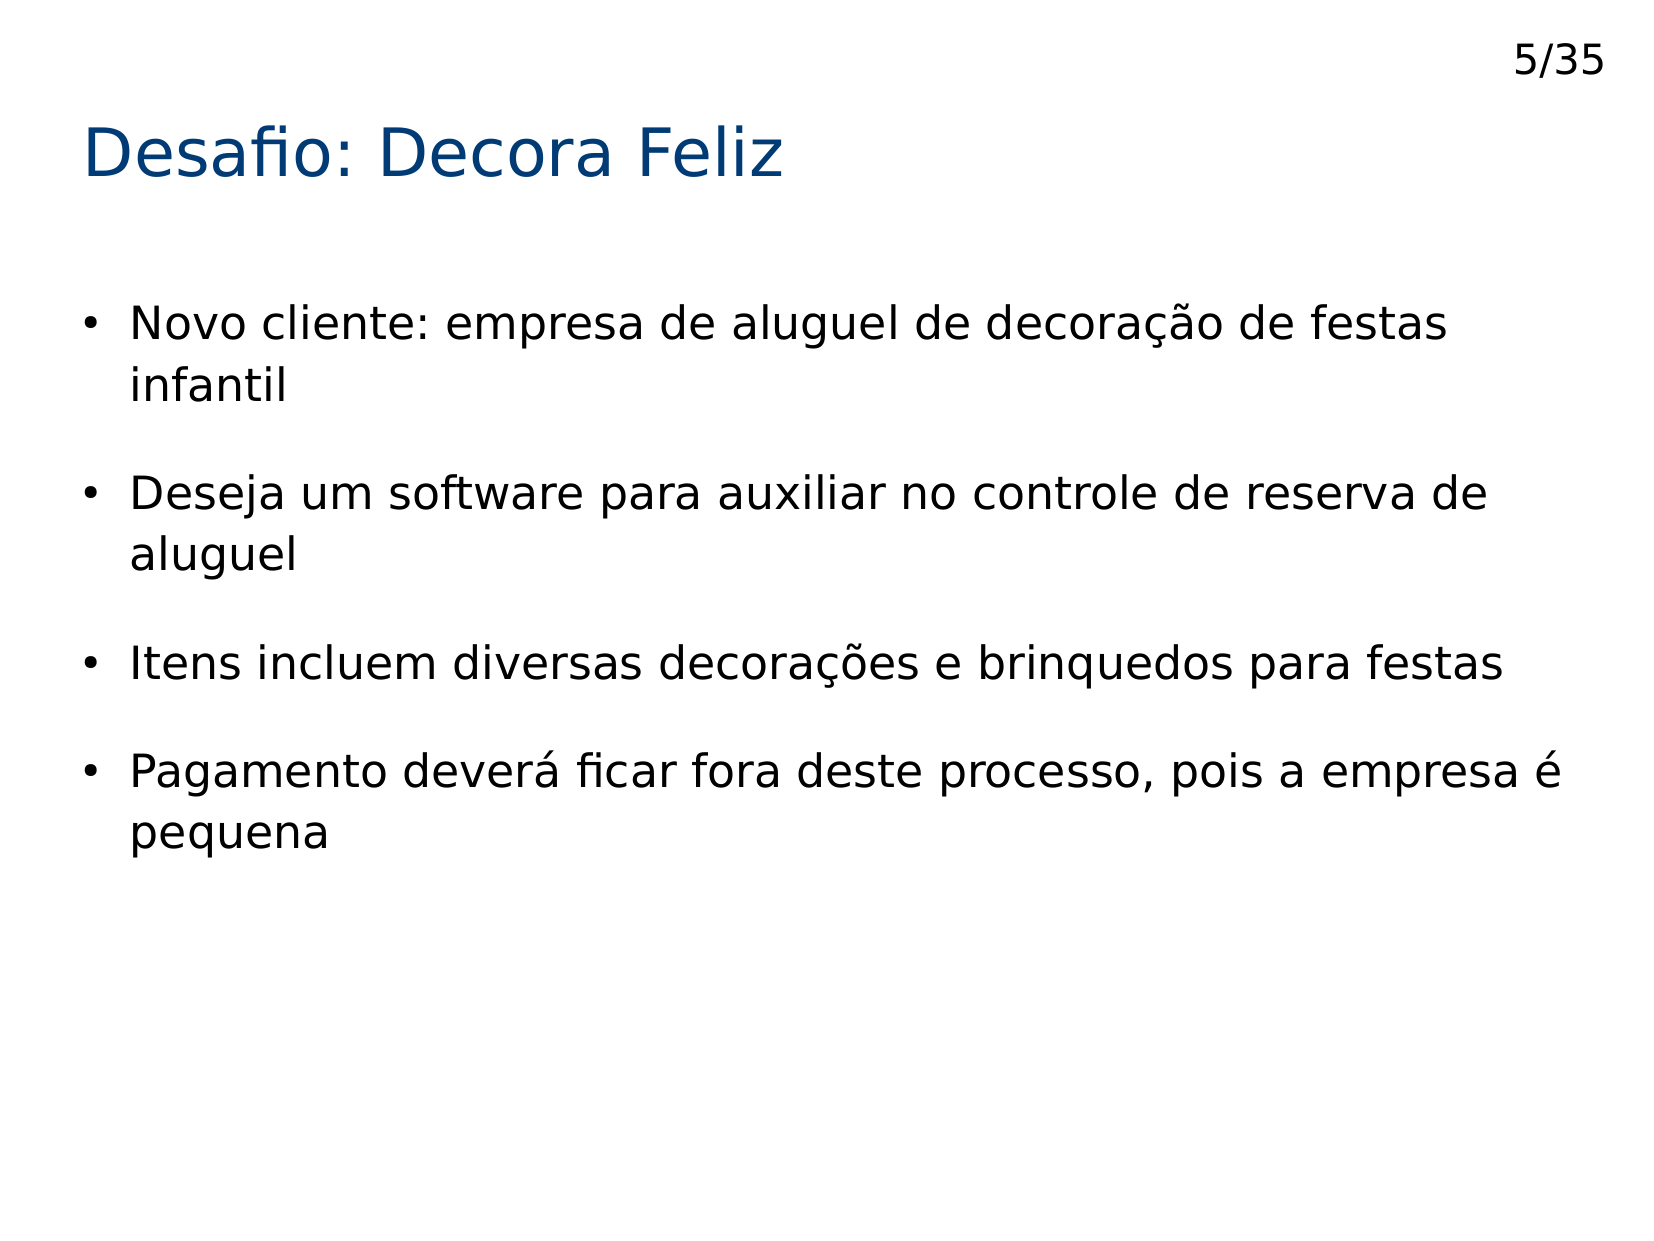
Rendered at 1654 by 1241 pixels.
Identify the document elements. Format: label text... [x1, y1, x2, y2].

title Desafio: Decora Feliz [82, 82, 1571, 224]
list Novo cliente: empresa de aluguel de decoração de festas infantil Deseja um software para auxiliar no controle de reserva de aluguel Itens incluem diversas decorações e brinquedos para festas Pagamento deverá ficar fora deste processo, pois a empresa é pequena [82, 289, 1571, 1108]
